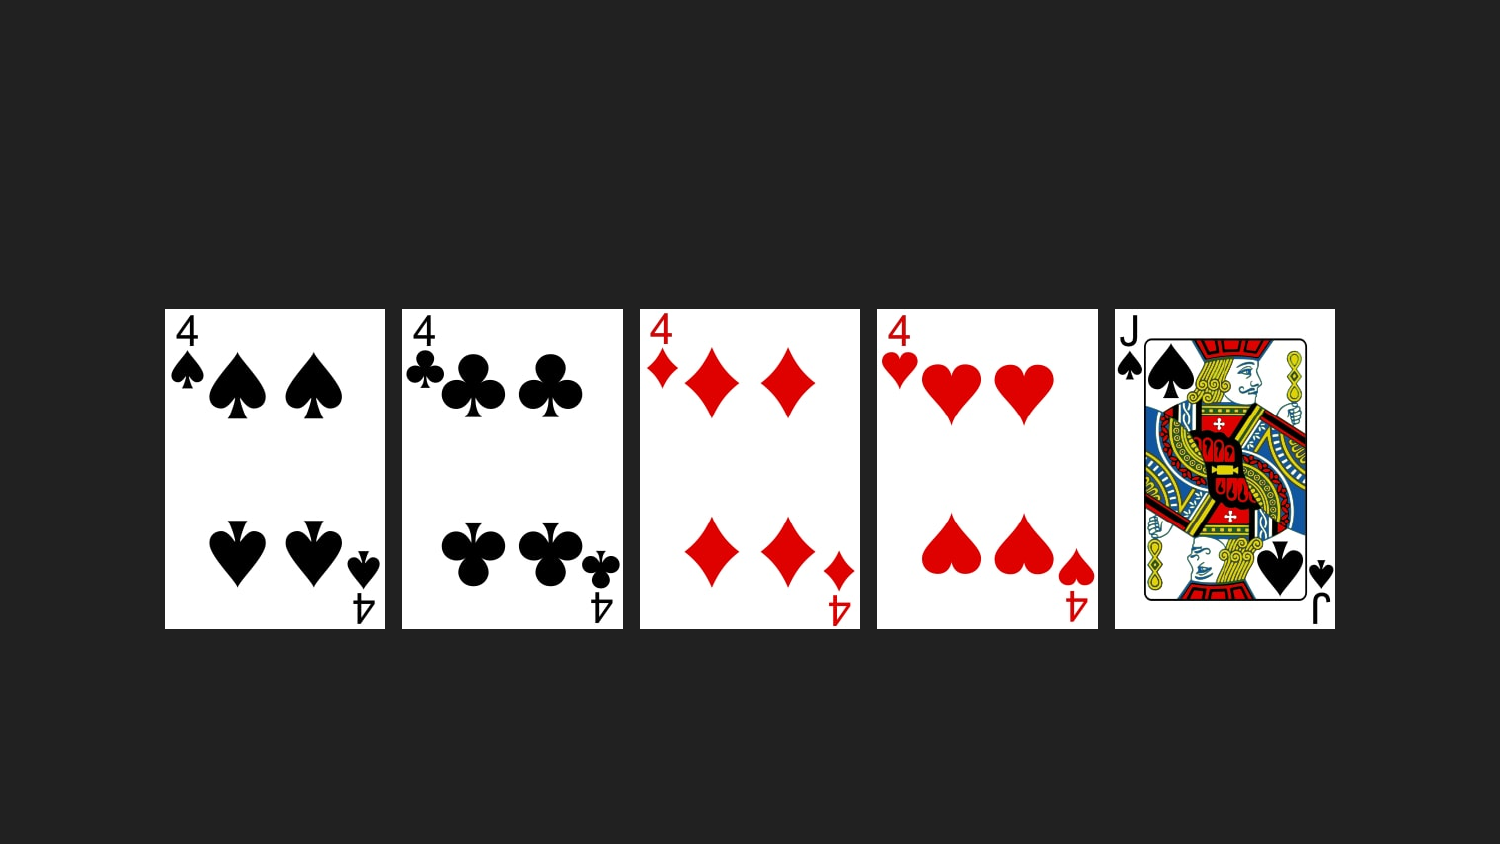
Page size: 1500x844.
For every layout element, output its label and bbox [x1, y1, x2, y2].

picture [1115, 309, 1335, 629]
picture [165, 309, 385, 629]
picture [402, 309, 623, 629]
picture [877, 309, 1098, 629]
picture [640, 309, 860, 629]
